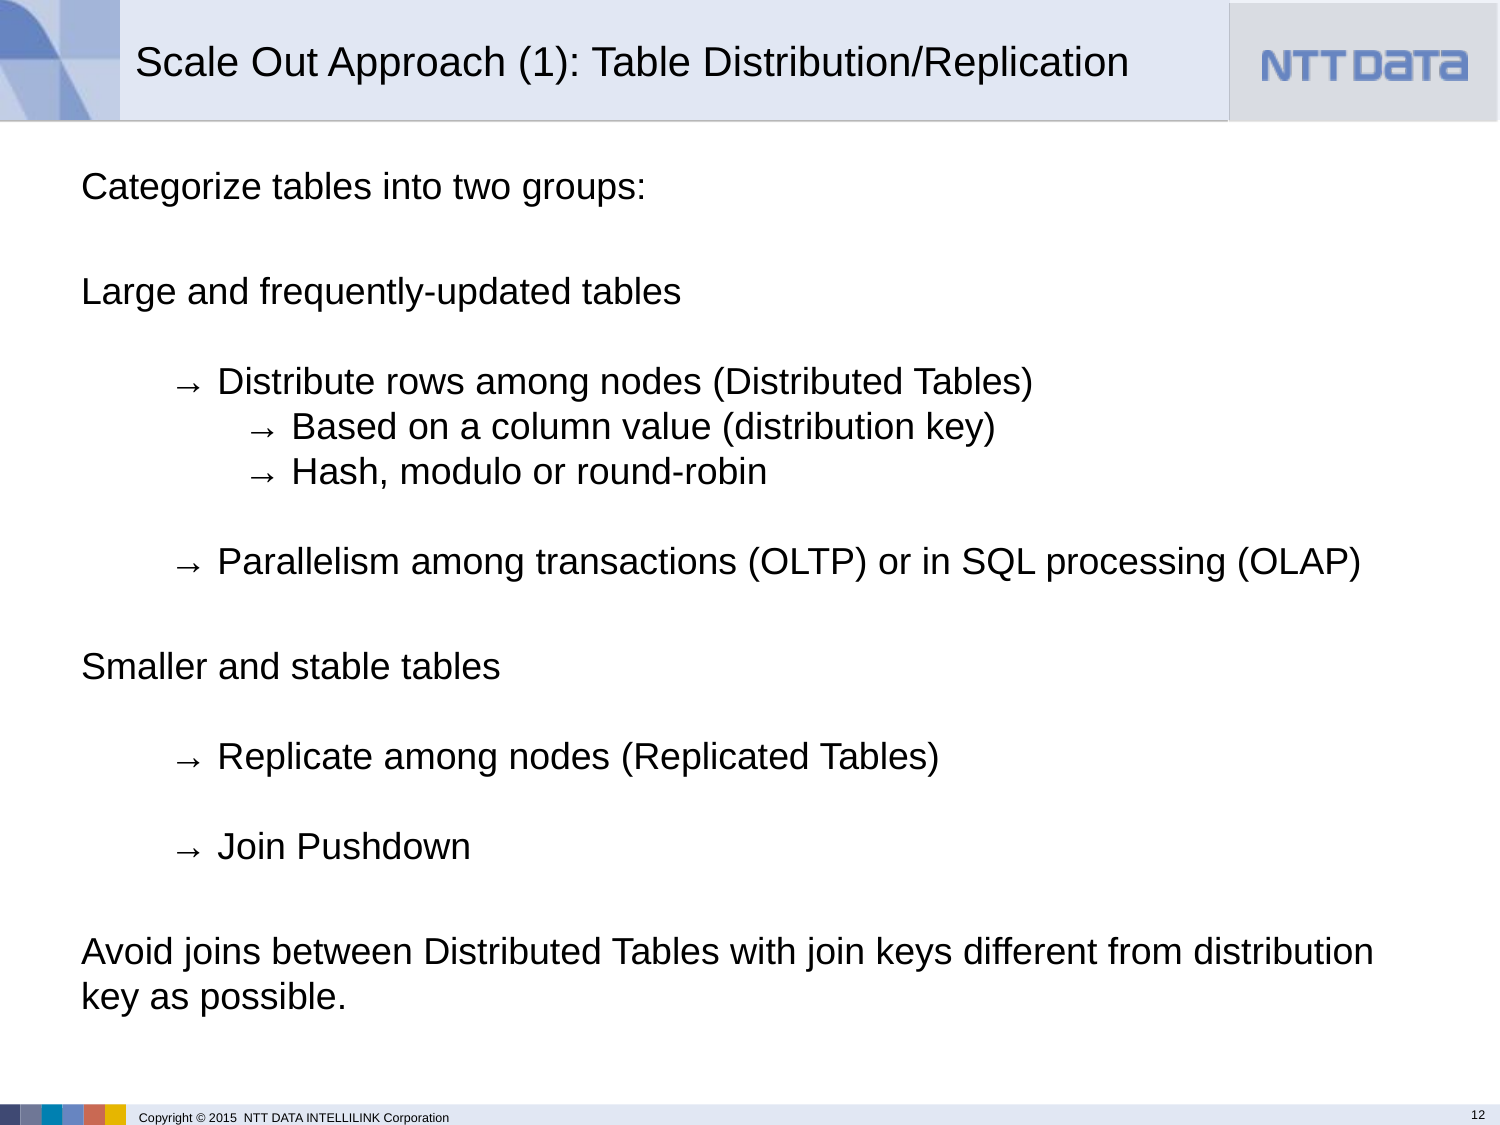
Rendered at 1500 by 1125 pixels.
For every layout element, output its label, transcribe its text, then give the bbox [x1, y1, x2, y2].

list Categorize tables into two groups: Large and frequently-updated tables → Distribute rows among nodes (Distributed Tables) → Based on a column value (distribution key) → Hash, modulo or round-robin → Parallelism among transactions (OLTP) or in SQL processing (OLAP) Smaller and stable tables → Replicate among nodes (Replicated Tables) → Join Pushdown Avoid joins between Distributed Tables with join keys different from distribution key as possible. [51, 154, 1446, 1069]
title Scale Out Approach (1): Table Distribution/Replication [120, 0, 1241, 120]
picture [0, 0, 120, 120]
picture [1262, 50, 1468, 81]
